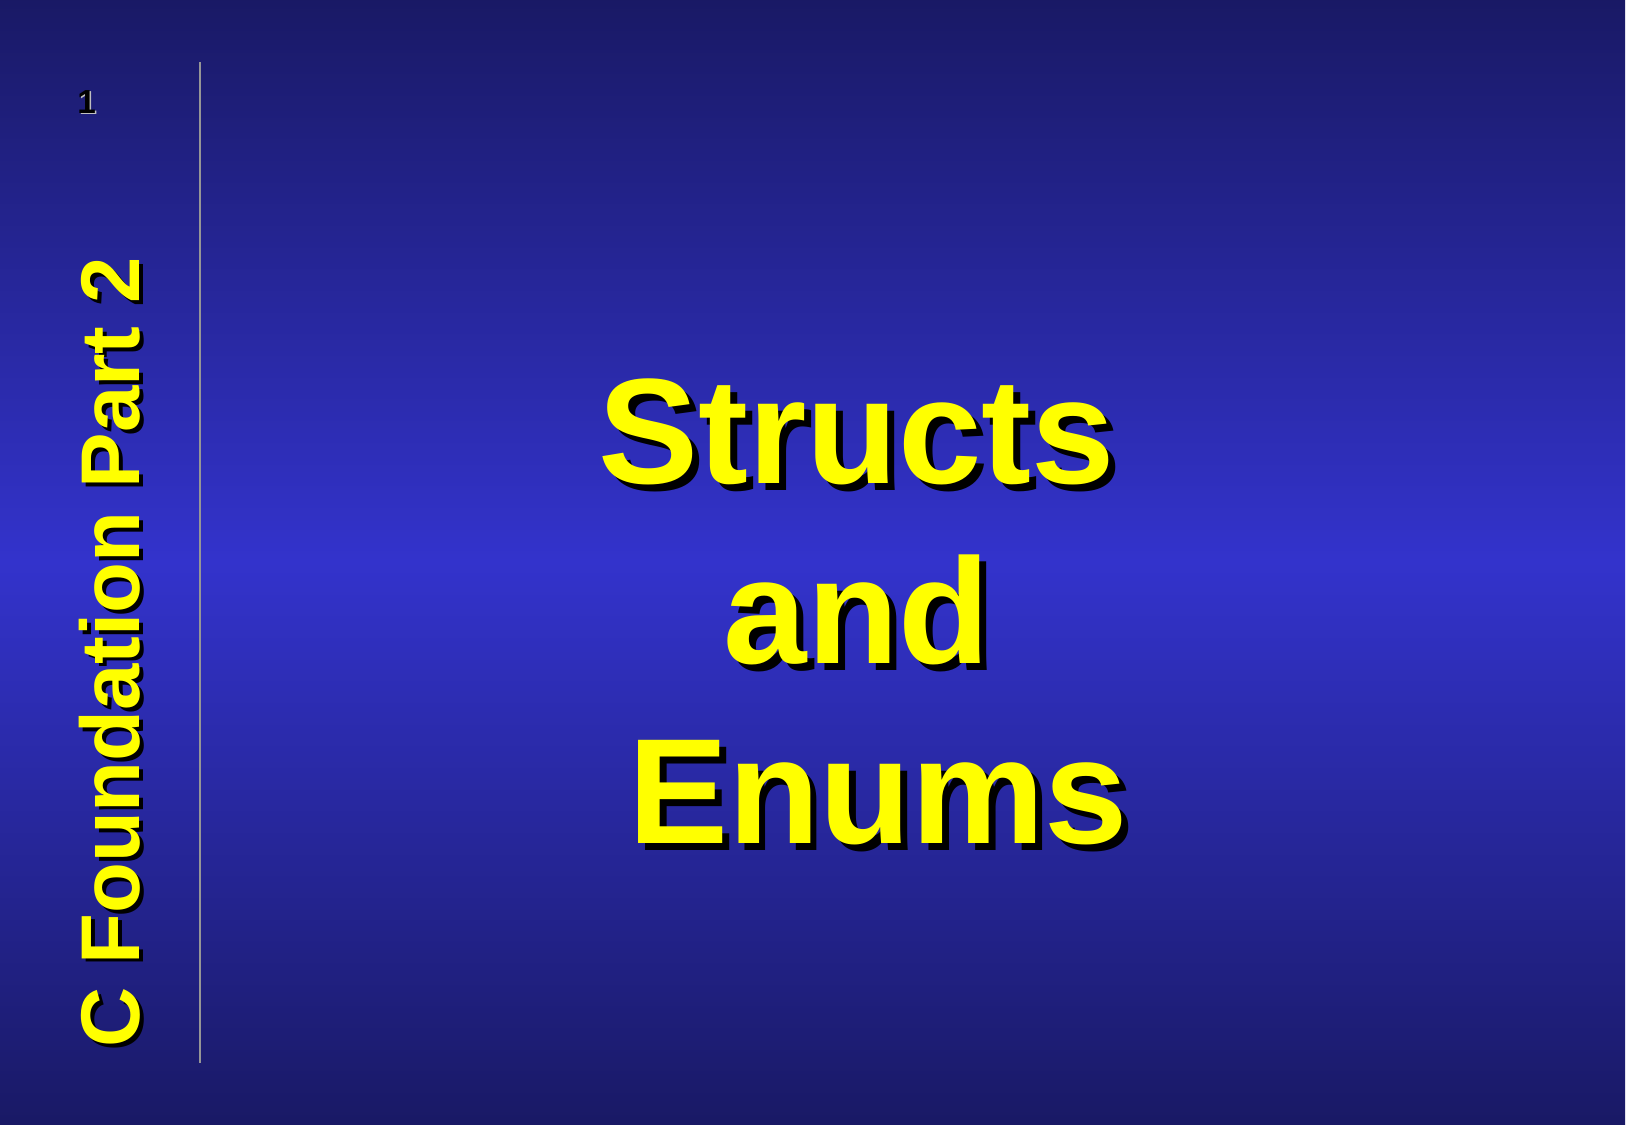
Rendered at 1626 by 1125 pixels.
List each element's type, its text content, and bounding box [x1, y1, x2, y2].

text_box Structs and Enums [583, 326, 1173, 882]
title C Foundation Part 2 [37, 162, 176, 1063]
